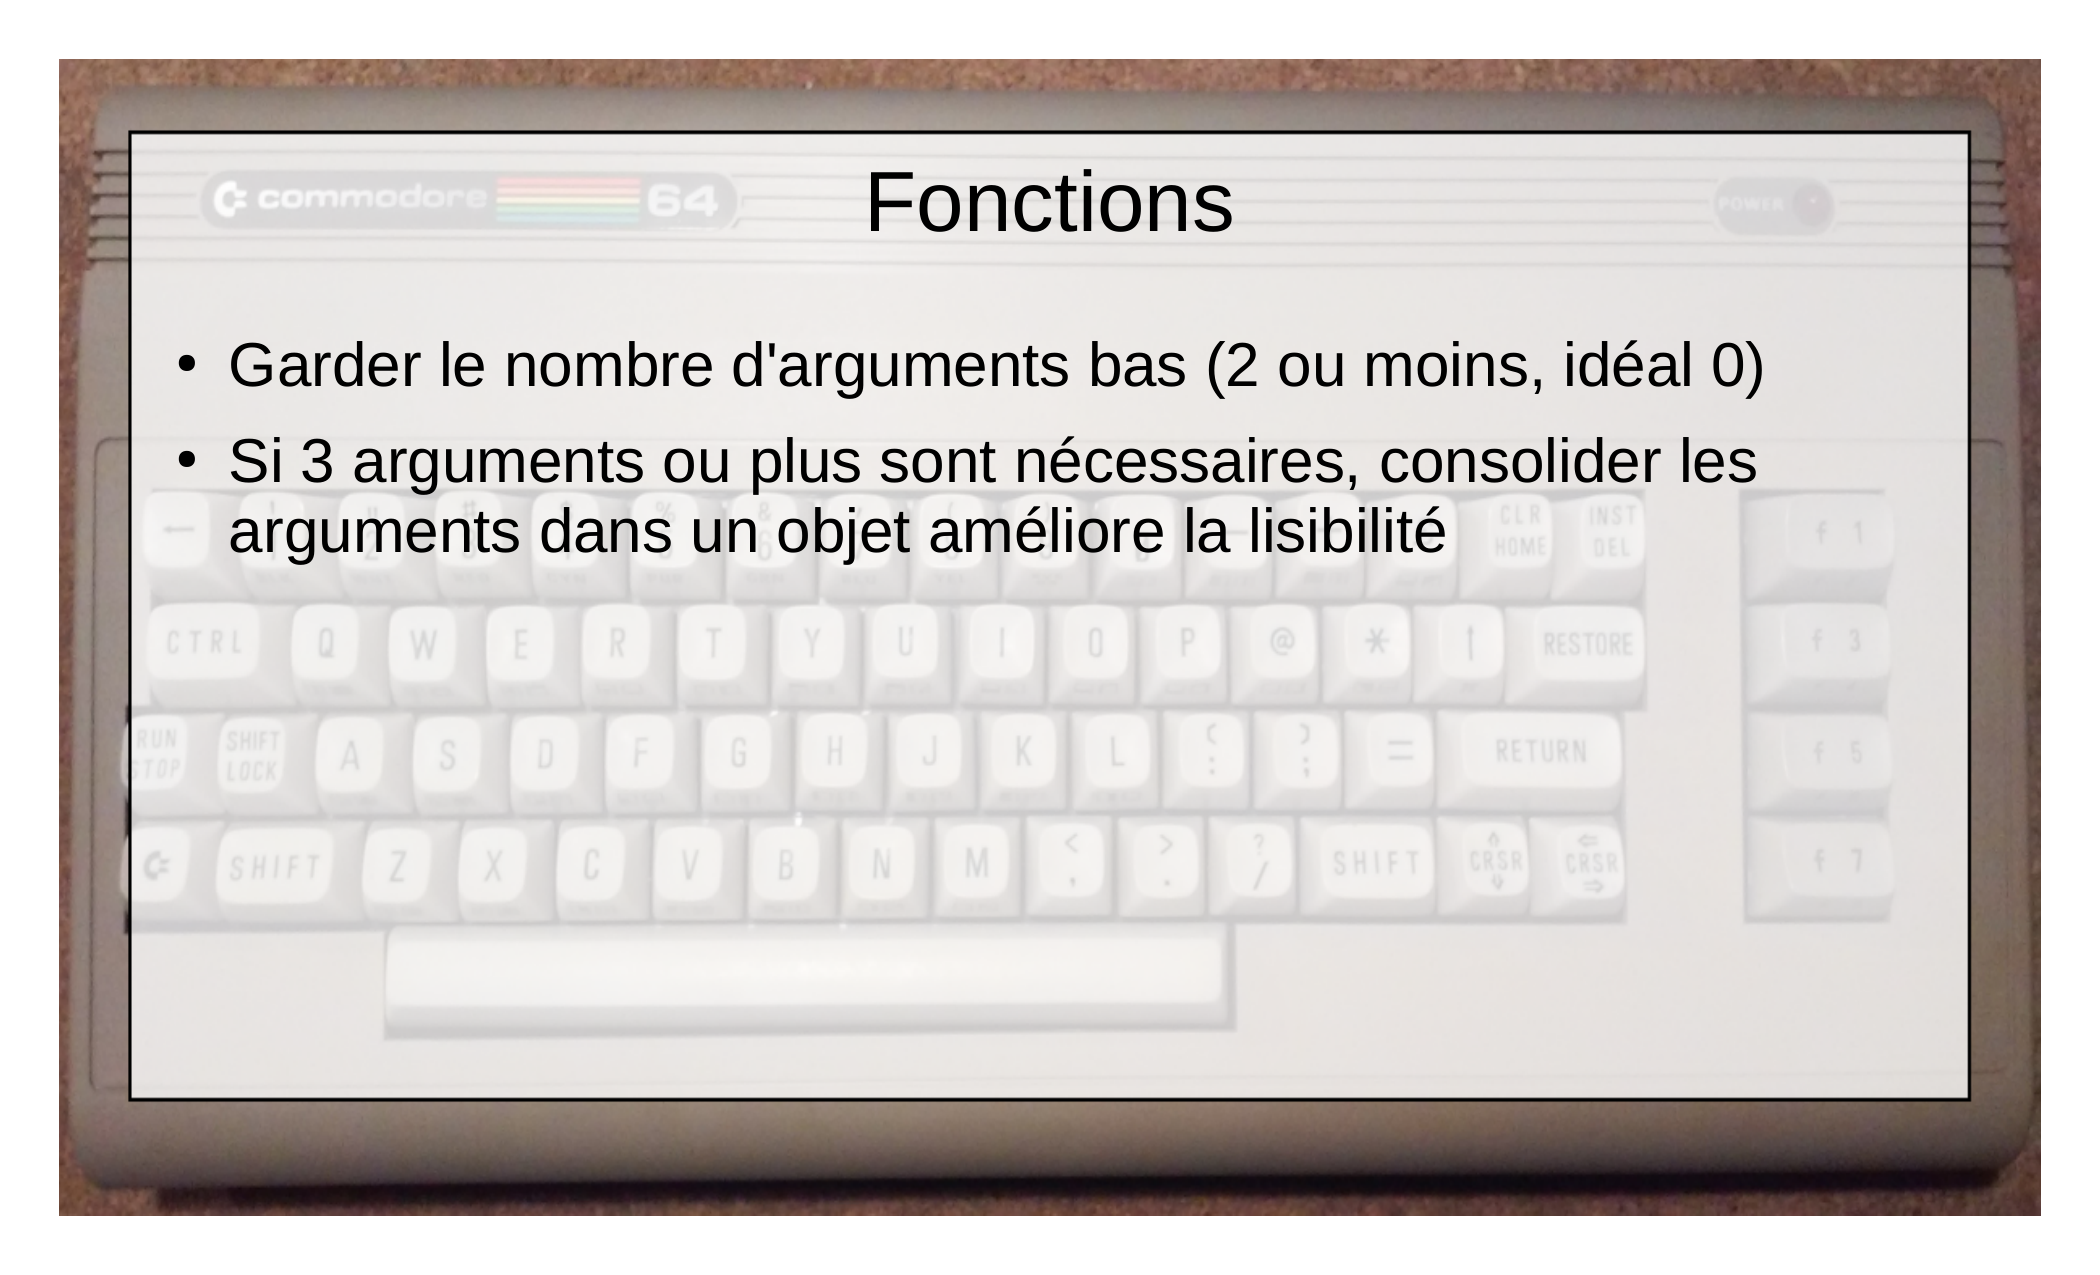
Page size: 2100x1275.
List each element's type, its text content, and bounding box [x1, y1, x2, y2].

list Garder le nombre d'arguments bas (2 ou moins, idéal 0) Si 3 arguments ou plus sont nécessaires, consolider les arguments dans un objet améliore la lisibilité [158, 329, 1942, 694]
title Fonctions [158, 105, 1942, 299]
picture [59, 59, 2041, 1216]
